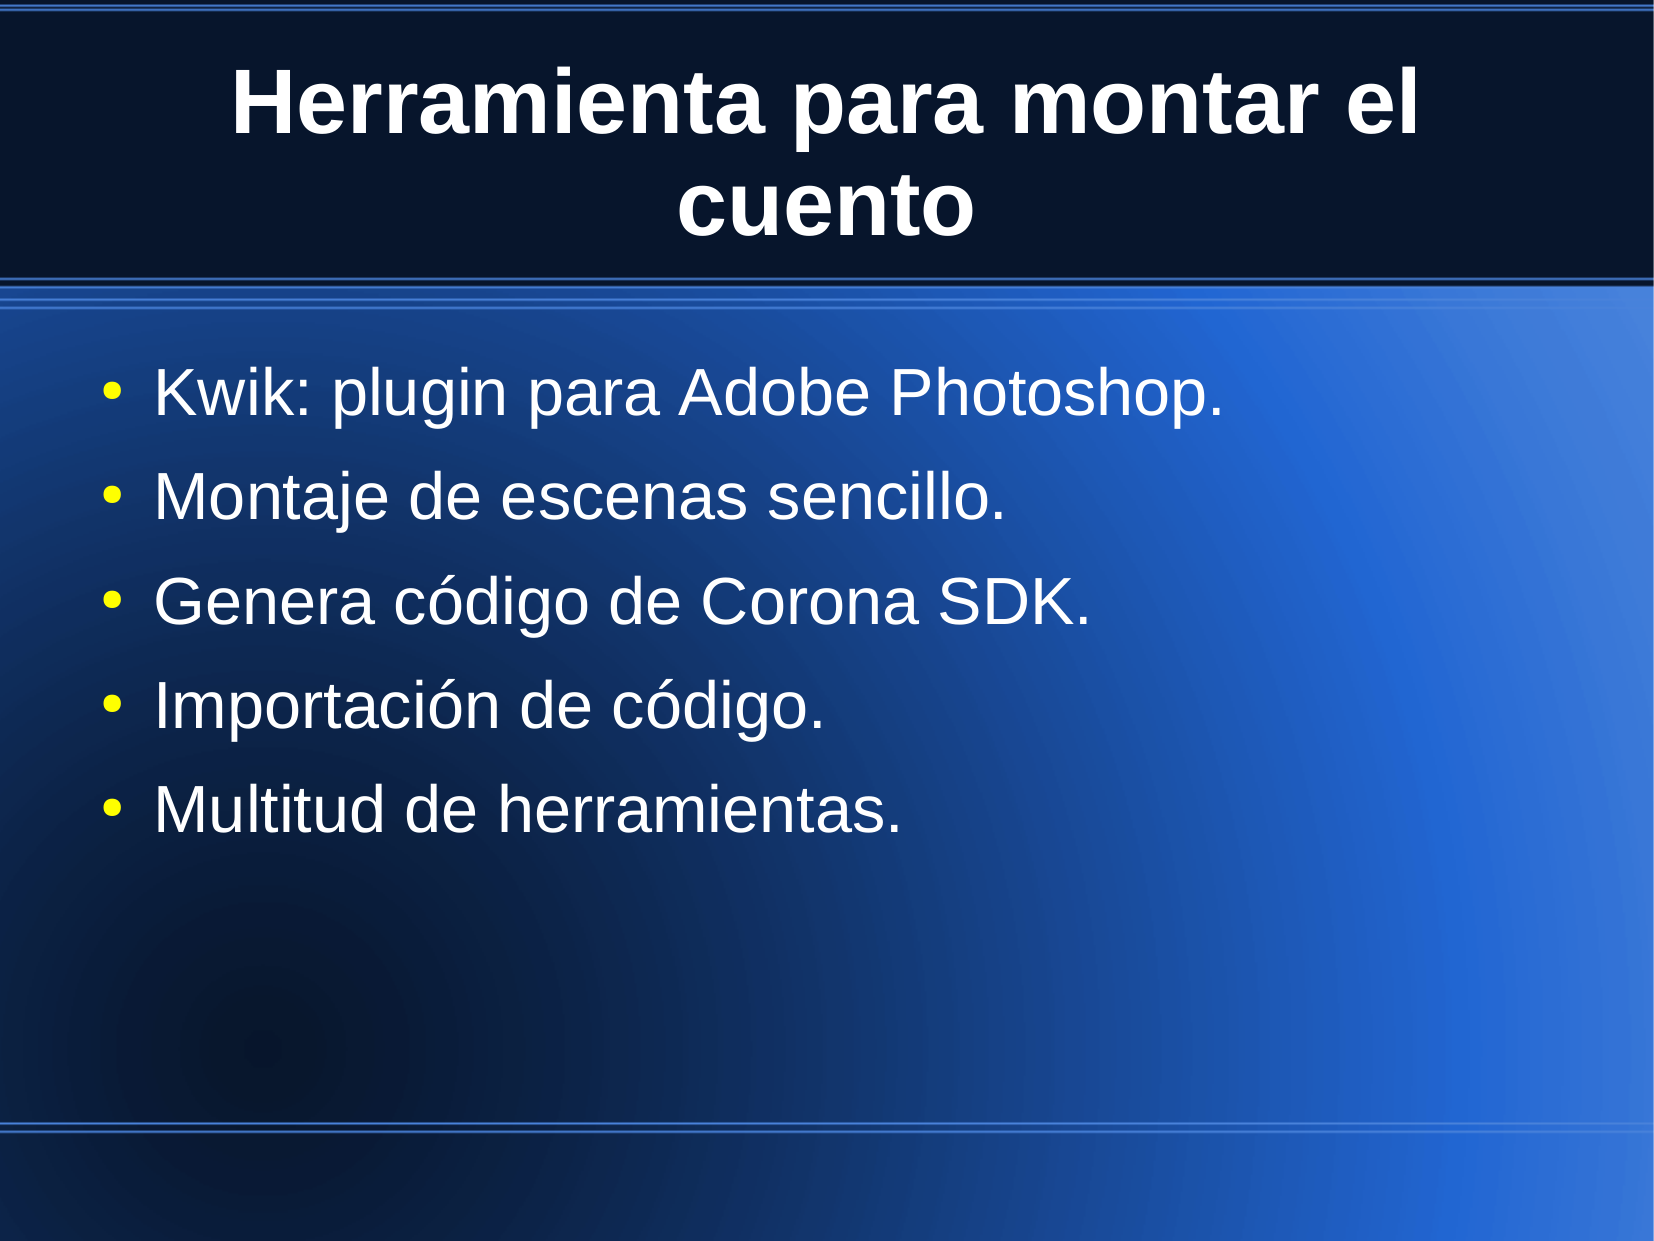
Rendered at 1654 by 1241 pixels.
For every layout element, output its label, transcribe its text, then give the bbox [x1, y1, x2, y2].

picture [0, 0, 1654, 1241]
title Herramienta para montar el cuento [82, 49, 1571, 257]
list Kwik: plugin para Adobe Photoshop. Montaje de escenas sencillo. Genera código de Corona SDK. Importación de código. Multitud de herramientas. [82, 355, 1571, 1058]
